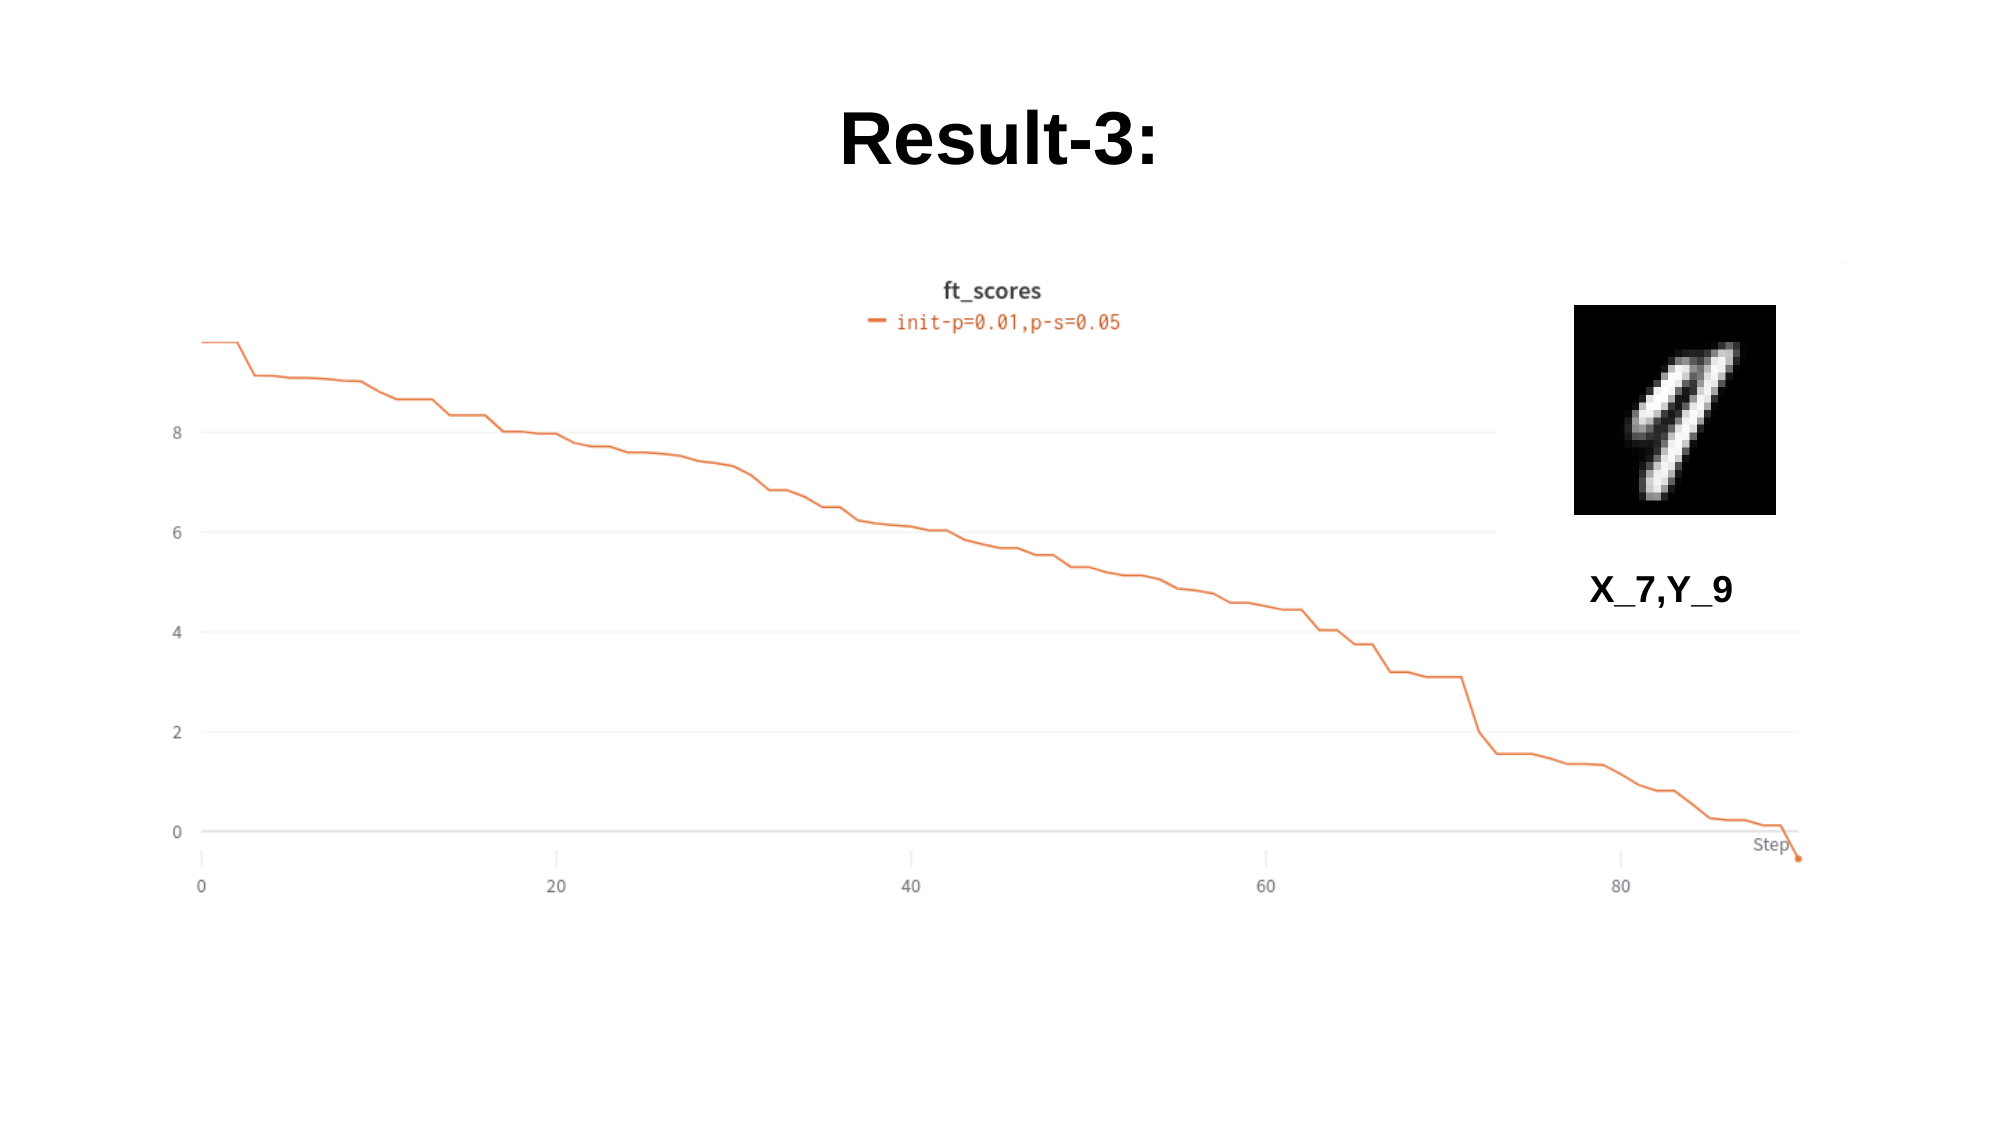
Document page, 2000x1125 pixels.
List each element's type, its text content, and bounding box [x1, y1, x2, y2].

title Result-3: [99, 44, 1900, 233]
picture [157, 263, 1845, 916]
